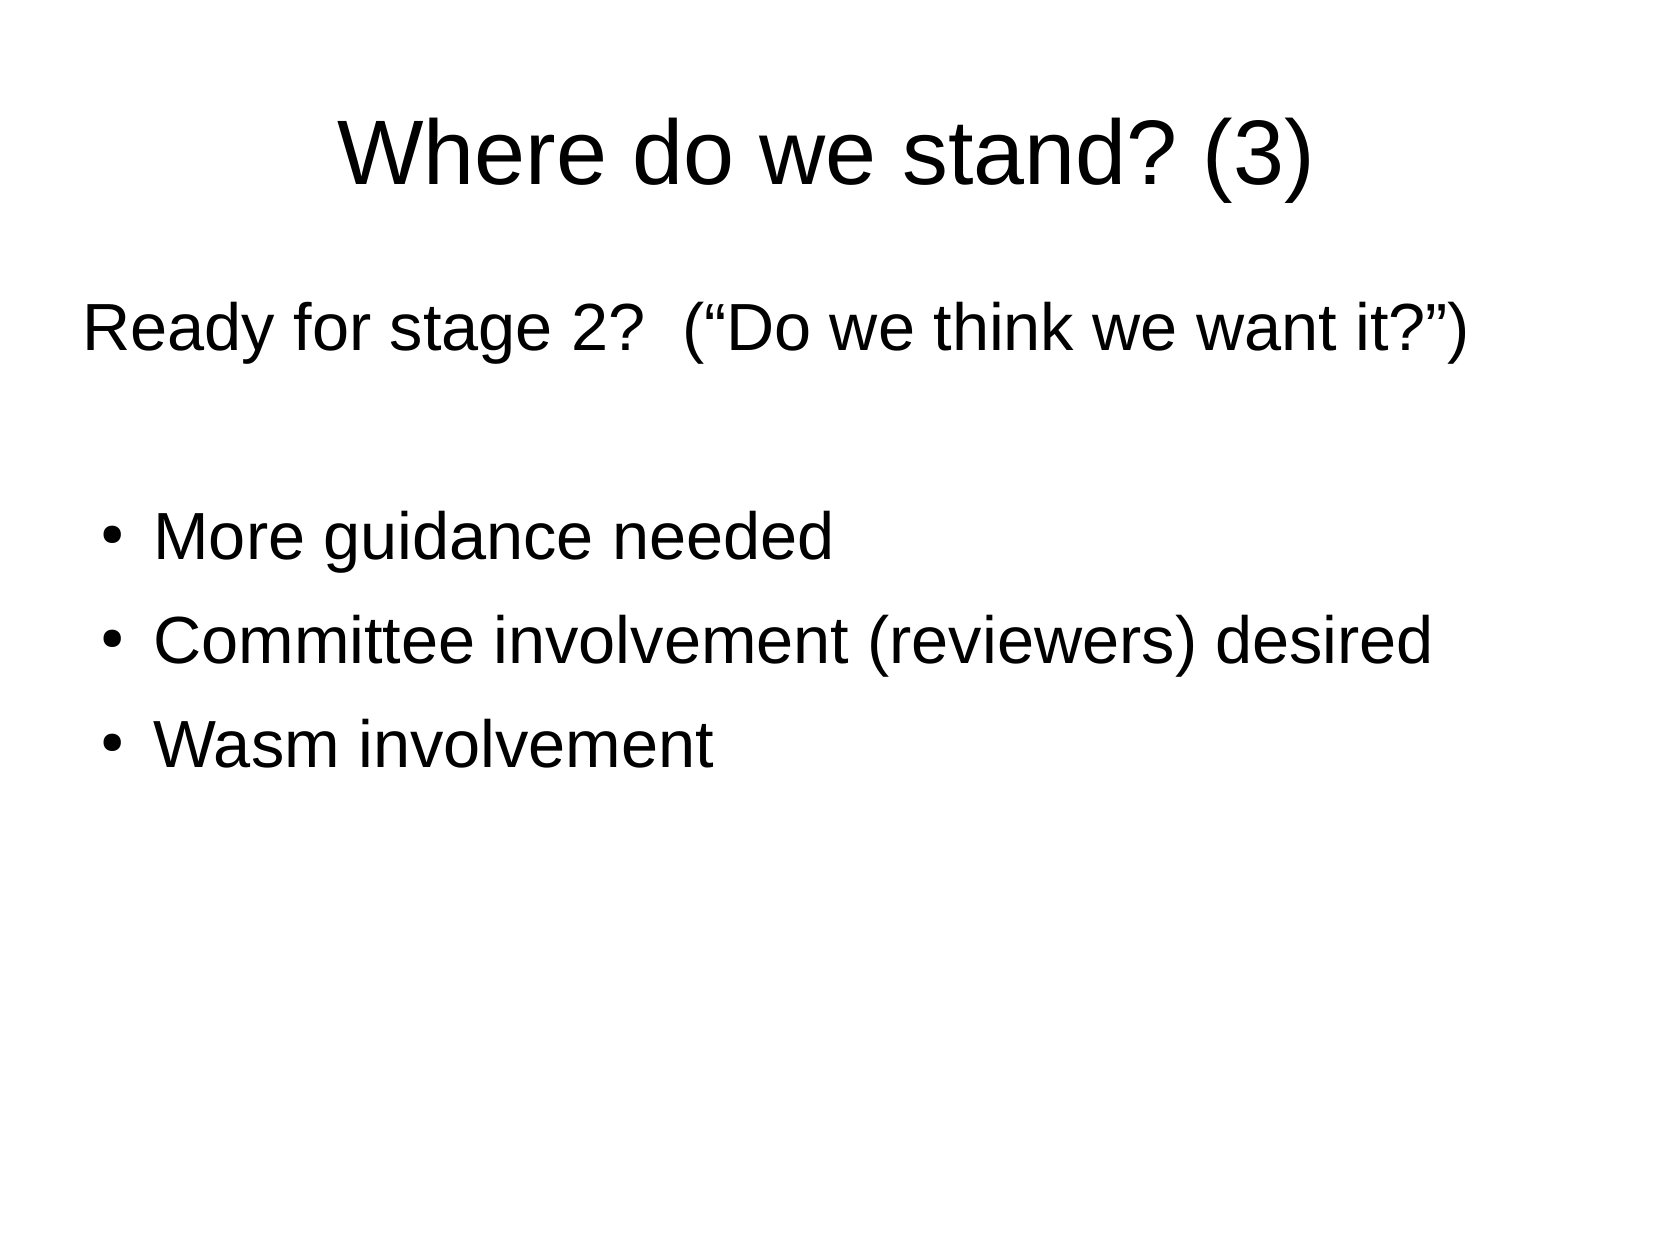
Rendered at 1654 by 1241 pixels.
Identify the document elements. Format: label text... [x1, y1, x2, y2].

list Ready for stage 2? (“Do we think we want it?”) More guidance needed Committee involvement (reviewers) desired Wasm involvement [82, 290, 1571, 1010]
title Where do we stand? (3) [82, 49, 1571, 257]
